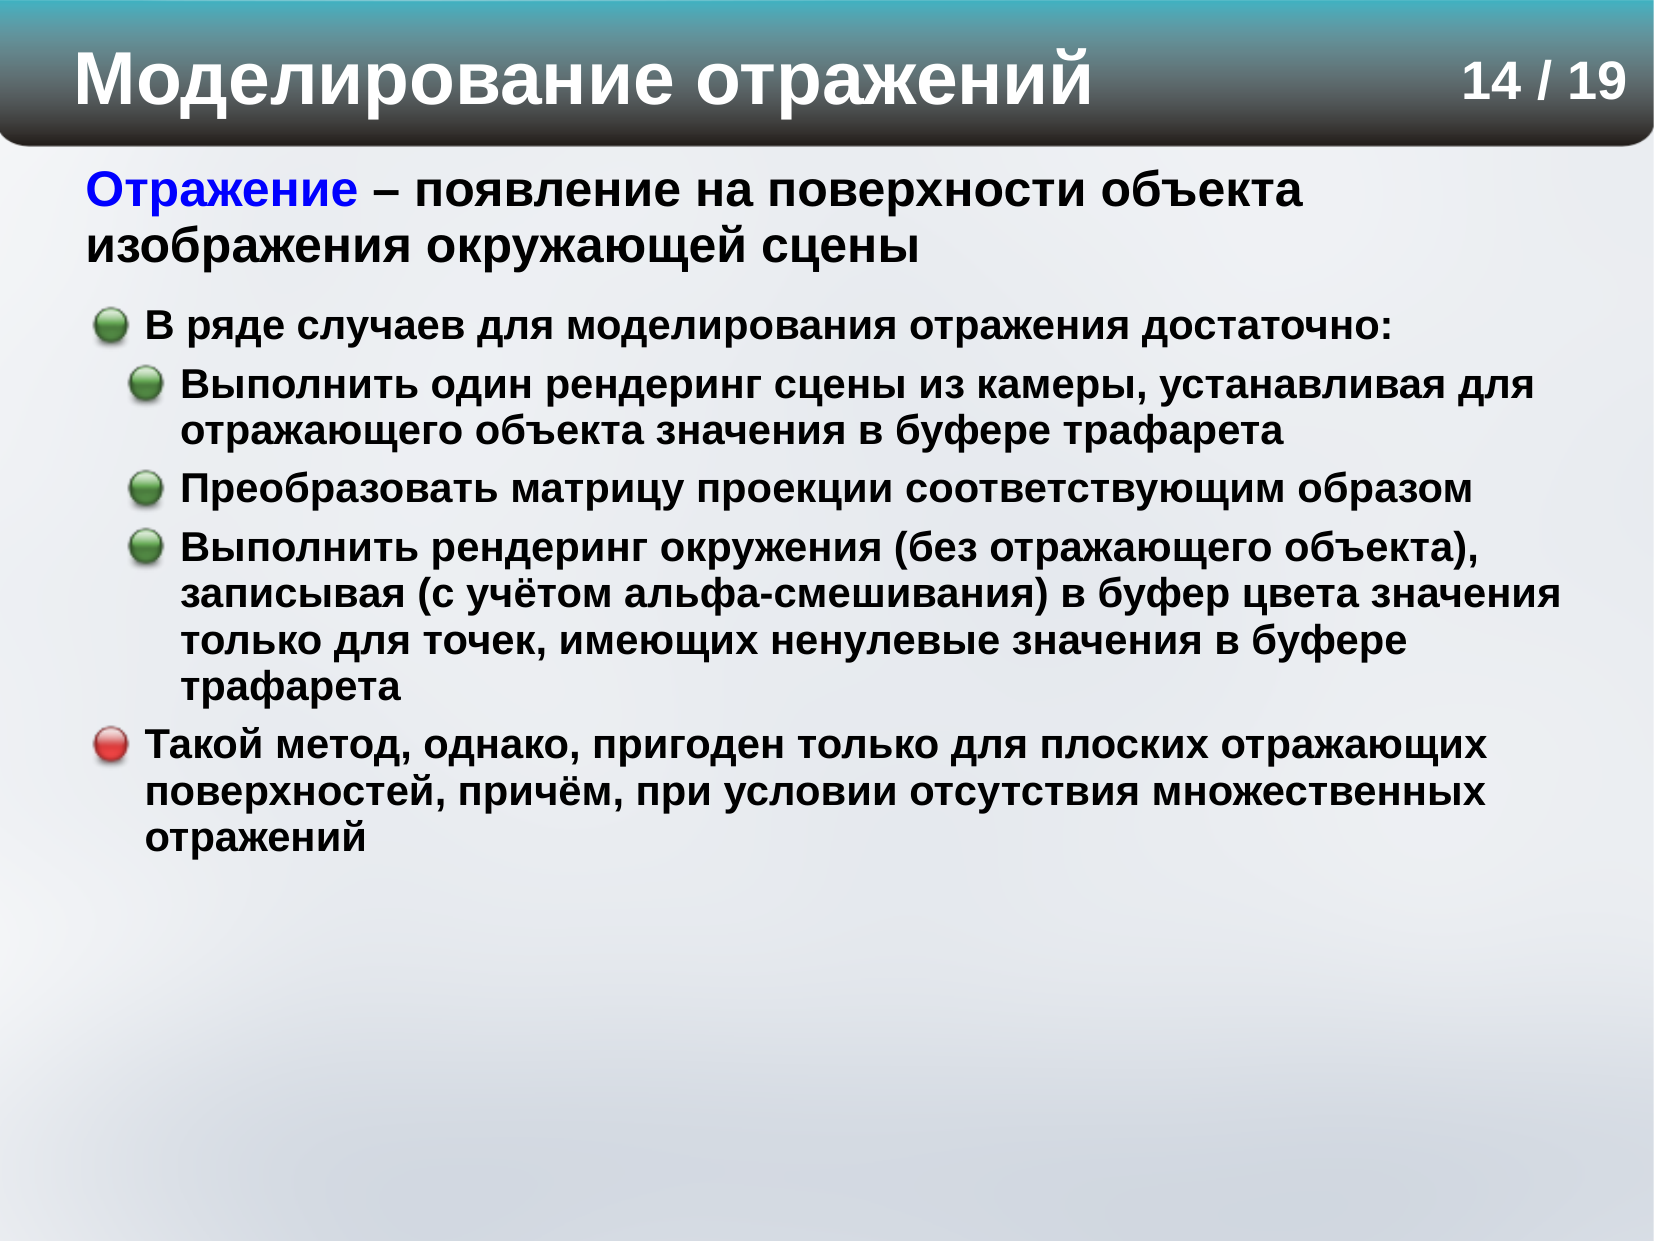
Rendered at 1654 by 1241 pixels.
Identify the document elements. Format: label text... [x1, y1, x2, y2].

text_box <номер> / 19 [1446, 42, 1654, 179]
text_box Моделирование отражений [59, 29, 1300, 129]
text_box Отражение – появление на поверхности объекта изображения окружающей сцены В ряде случаев для моделирования отражения достаточно: Выполнить один рендеринг сцены из камеры, устанавливая для отражающего объекта значения в буфере трафарета Преобразовать матрицу проекции соответствующим образом Выполнить рендеринг окружения (без отражающего объекта), записывая (с учётом альфа-смешивания) в буфер цвета значения только для точек, имеющих ненулевые значения в буфере трафарета Такой метод, однако, пригоден только для плоских отражающих поверхностей, причём, при условии отсутствия множественных отражений [70, 153, 1625, 869]
picture [0, 0, 1654, 1241]
